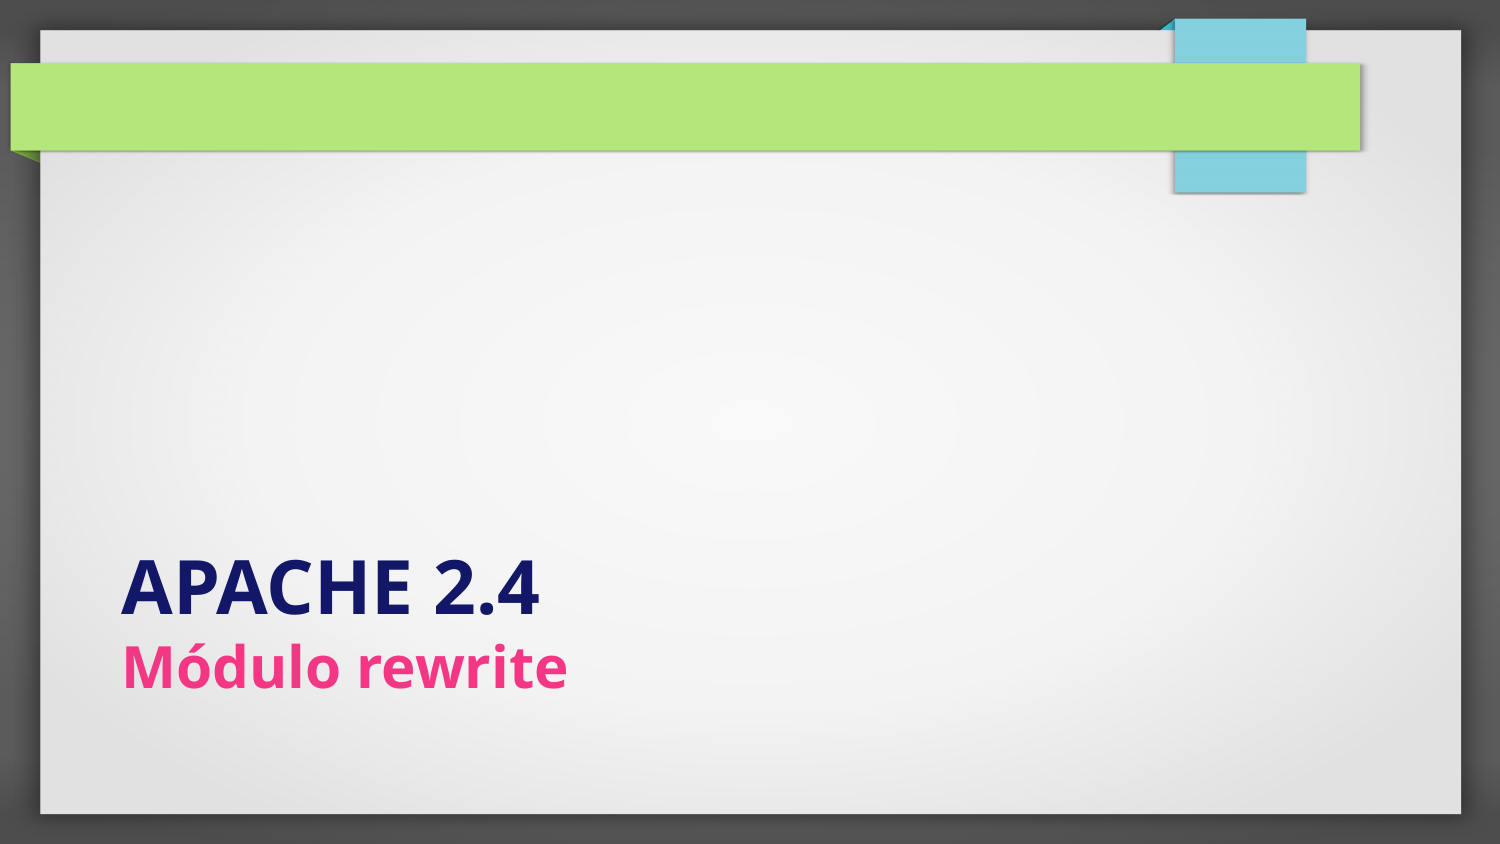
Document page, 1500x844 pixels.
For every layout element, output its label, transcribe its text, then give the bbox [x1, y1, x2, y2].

picture [0, 0, 1500, 844]
title APACHE 2.4 Módulo rewrite [106, 520, 945, 715]
